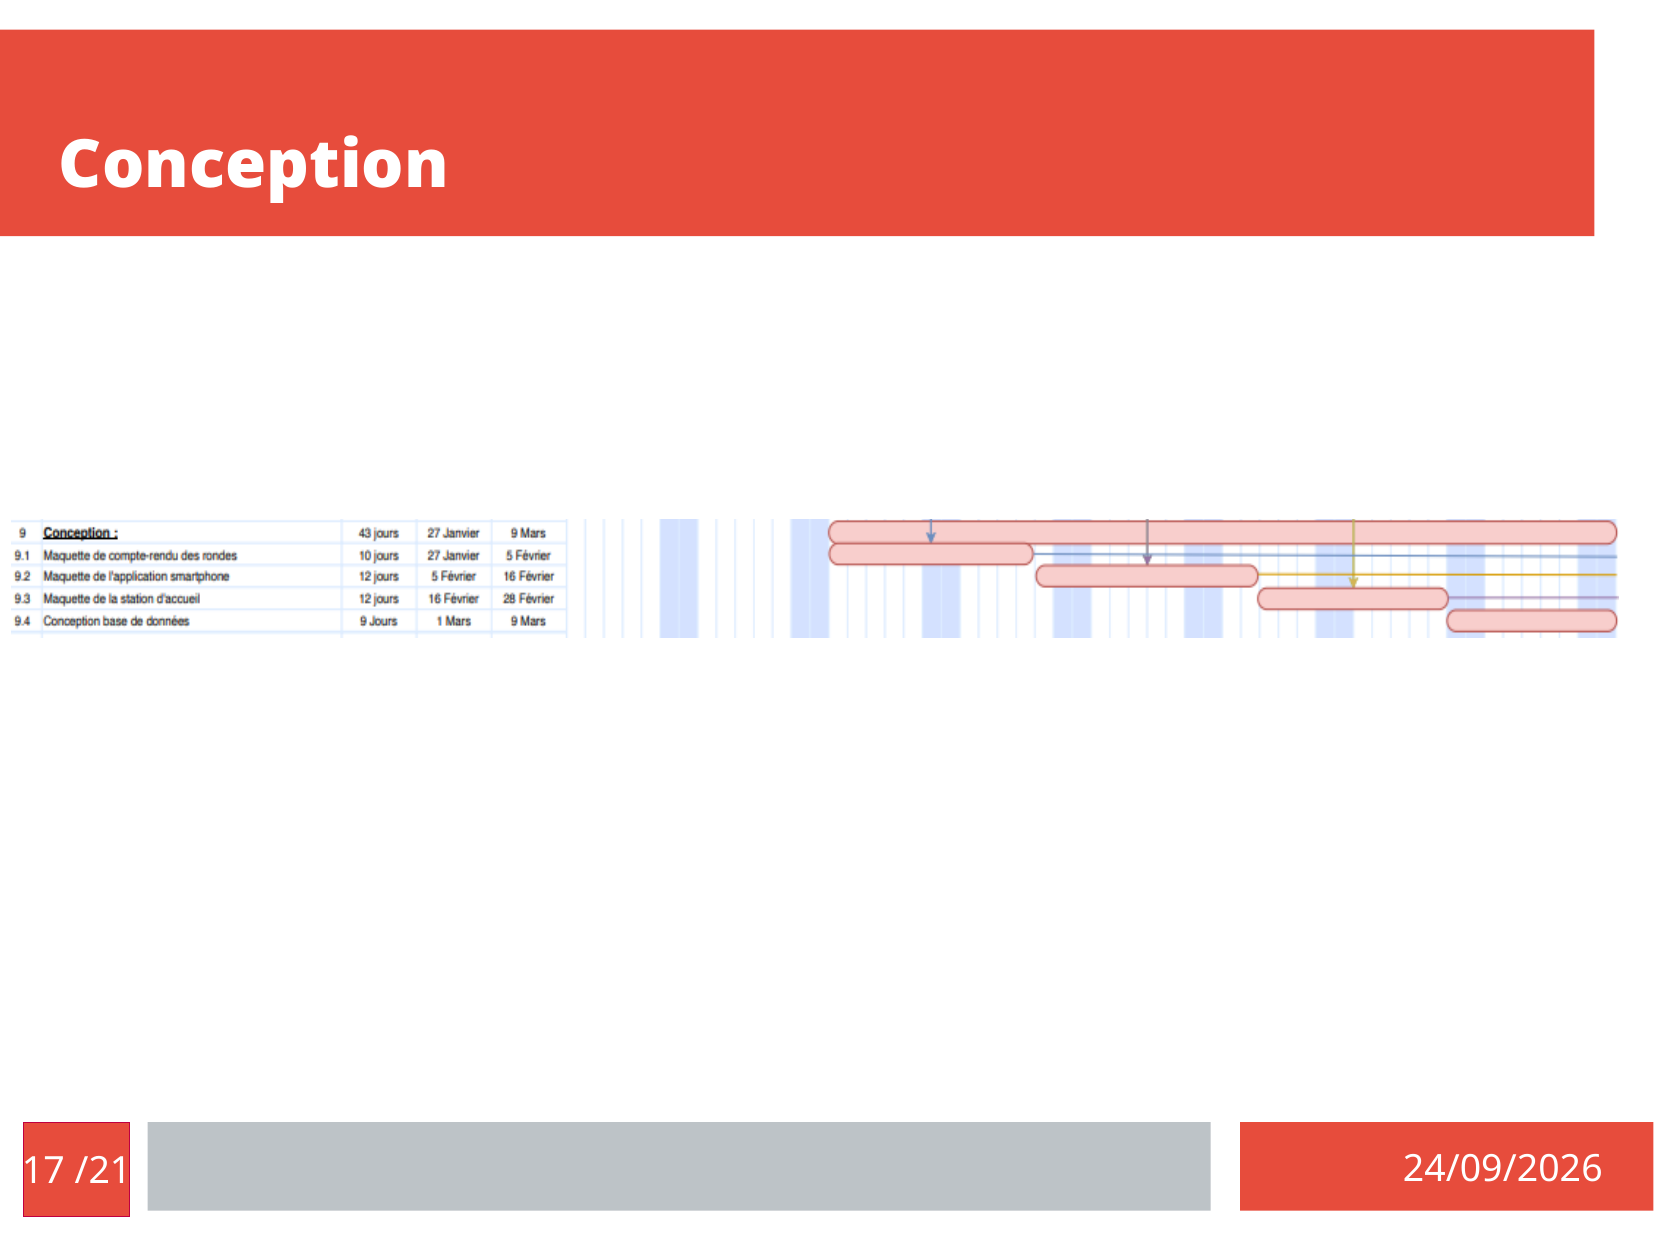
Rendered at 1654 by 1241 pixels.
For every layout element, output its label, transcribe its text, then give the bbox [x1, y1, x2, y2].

text_box 28/01/2020 [1388, 1133, 1634, 1196]
text_box <numéro> /21 [23, 1122, 130, 1217]
picture [11, 519, 1619, 638]
title Conception [59, 59, 1595, 207]
